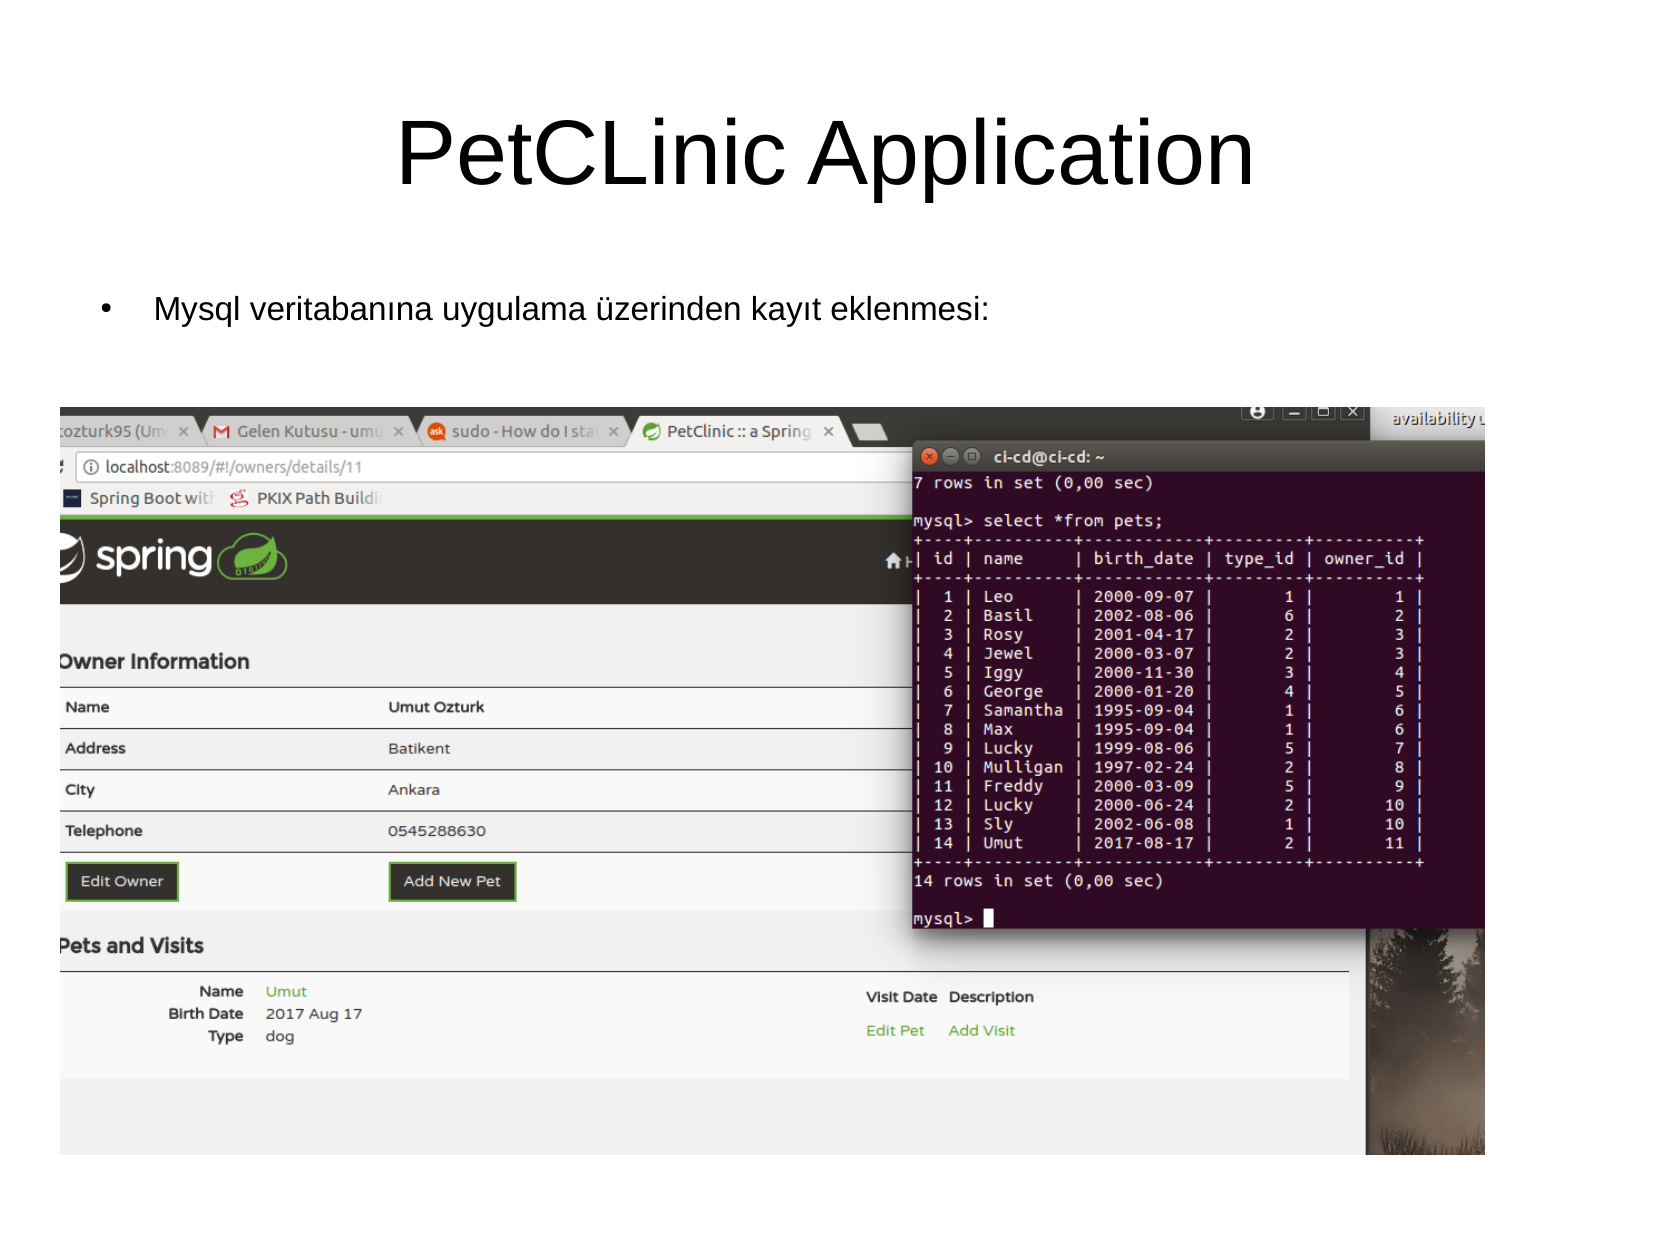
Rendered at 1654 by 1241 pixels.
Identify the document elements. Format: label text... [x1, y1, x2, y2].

title PetCLinic Application [82, 49, 1571, 257]
list Mysql veritabanına uygulama üzerinden kayıt eklenmesi: [82, 290, 1571, 1010]
picture [60, 407, 1485, 1156]
